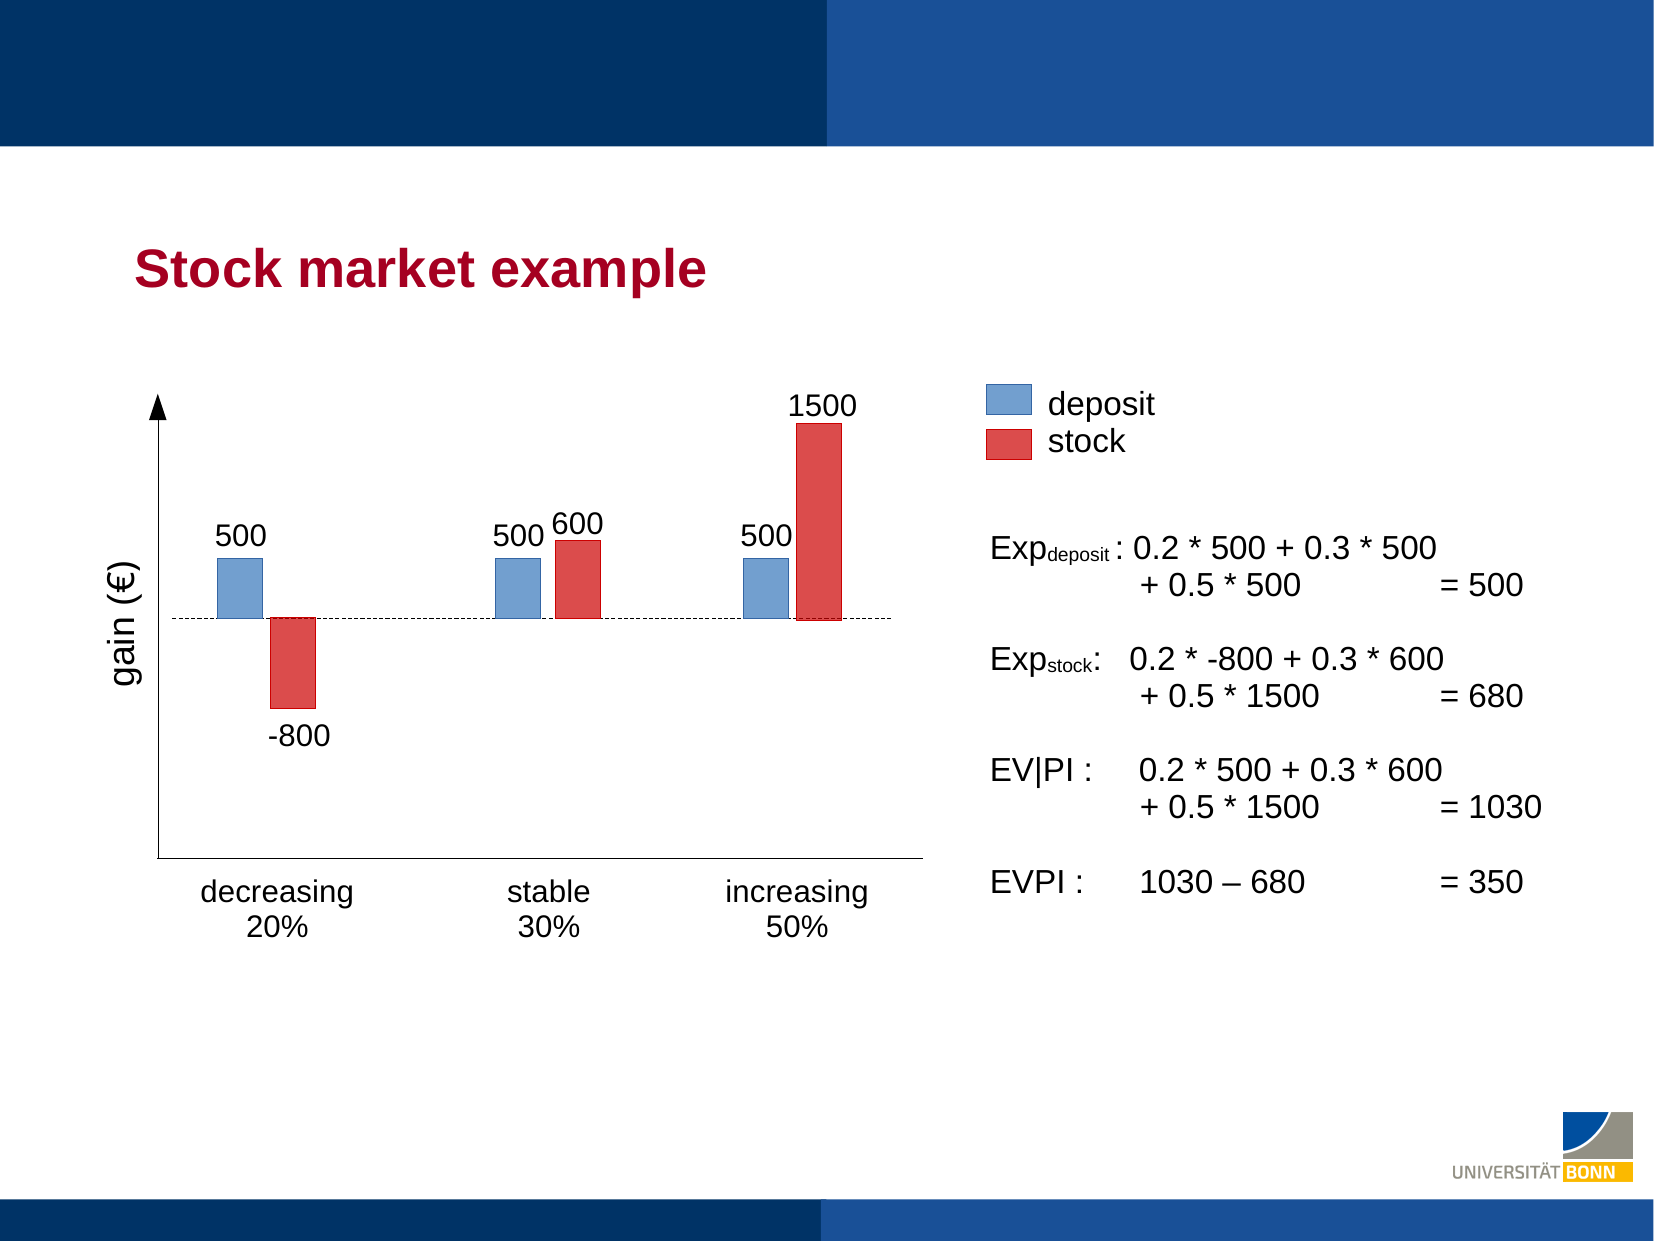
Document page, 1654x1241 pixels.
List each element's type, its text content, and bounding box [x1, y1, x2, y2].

text_box stable 30% [451, 867, 647, 952]
text_box Stock market example [18, 212, 825, 307]
text_box 500 [200, 510, 293, 561]
text_box [743, 561, 789, 619]
text_box gain (€) [93, 507, 151, 703]
text_box Expdeposit : 0.2 * 500 + 0.3 * 500 + 0.5 * 500 = 500 Expstock: 0.2 * -800 + 0.3 * 600 + 0.5 * 1500 = 680 EV|PI : 0.2 * 500 + 0.3 * 600 + 0.5 * 1500 = 1030 EVPI : 1030 – 680 = 350 [975, 522, 1606, 936]
text_box decreasing 20% [180, 867, 376, 952]
text_box [495, 561, 541, 619]
text_box 500 [725, 510, 819, 561]
text_box [270, 617, 316, 709]
text_box [986, 429, 1032, 460]
text_box -800 [253, 711, 346, 762]
text_box deposit stock [1033, 378, 1259, 468]
text_box increasing 50% [699, 867, 895, 952]
text_box [555, 549, 601, 619]
text_box [986, 384, 1032, 415]
text_box 1500 [772, 381, 878, 466]
text_box 500 [477, 510, 571, 561]
text_box [217, 561, 263, 619]
picture [1437, 1094, 1633, 1199]
text_box [796, 466, 842, 621]
text_box 600 [536, 499, 630, 549]
